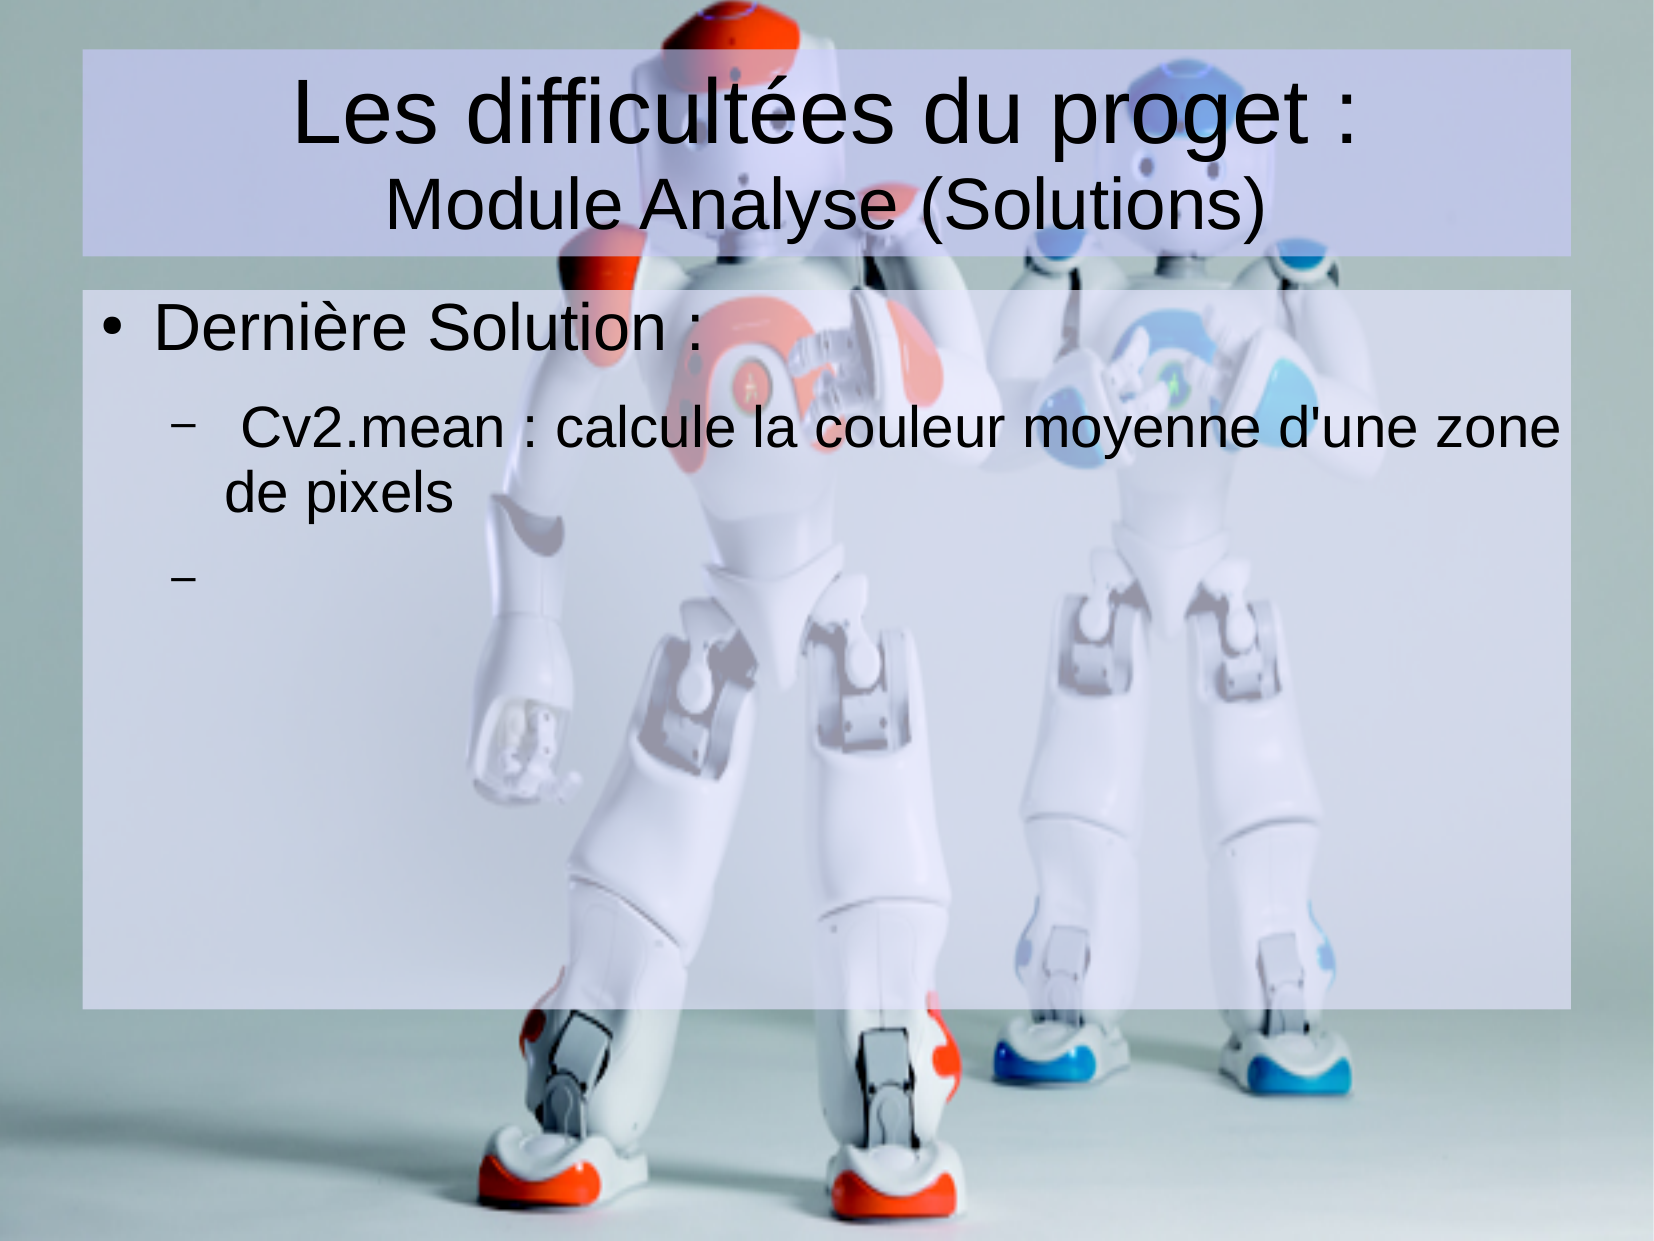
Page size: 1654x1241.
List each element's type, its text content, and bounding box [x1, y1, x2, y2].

picture [0, 0, 1654, 1241]
list Dernière Solution : Cv2.mean : calcule la couleur moyenne d'une zone de pixels [82, 290, 1571, 1010]
title Les difficultées du proget : Module Analyse (Solutions) [82, 49, 1571, 257]
